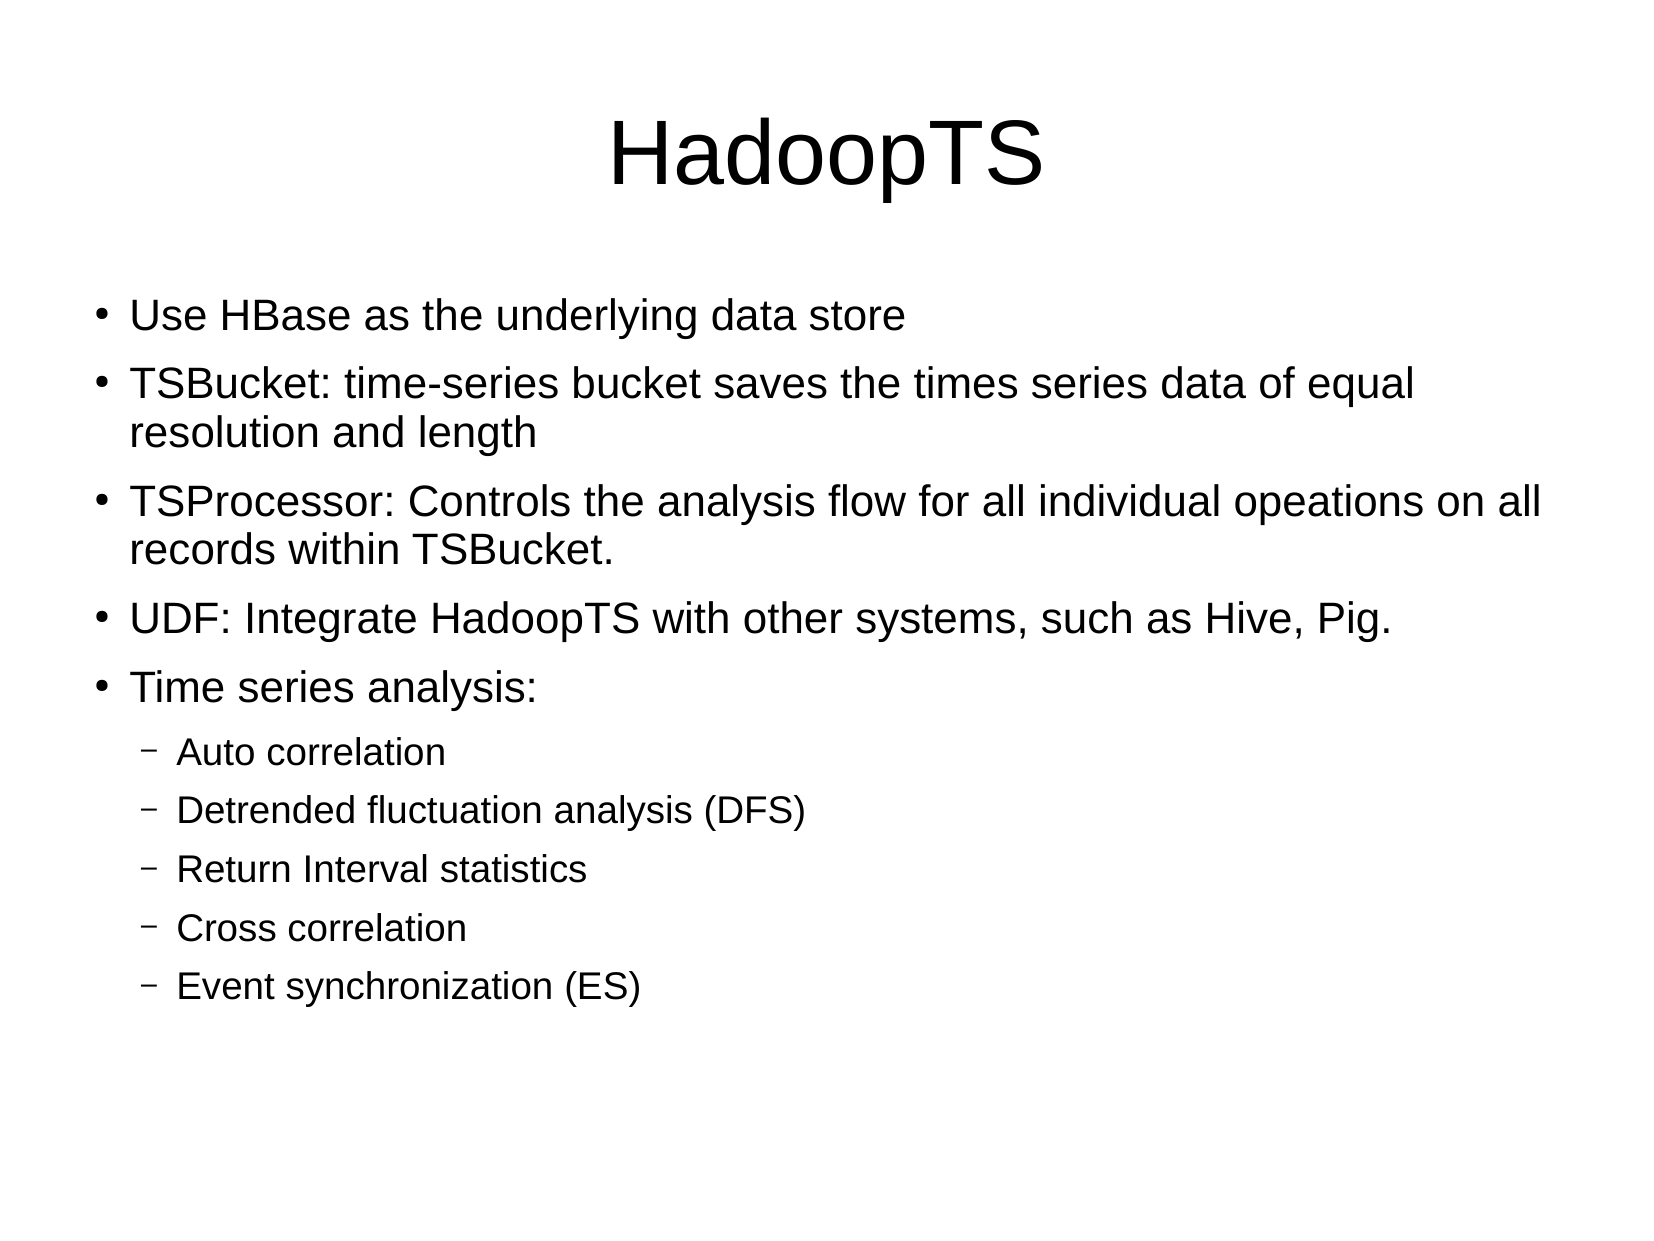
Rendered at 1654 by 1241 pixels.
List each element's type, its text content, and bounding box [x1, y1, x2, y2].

title HadoopTS [82, 49, 1571, 257]
list Use HBase as the underlying data store TSBucket: time-series bucket saves the times series data of equal resolution and length TSProcessor: Controls the analysis flow for all individual opeations on all records within TSBucket. UDF: Integrate HadoopTS with other systems, such as Hive, Pig. Time series analysis: Auto correlation Detrended fluctuation analysis (DFS) Return Interval statistics Cross correlation Event synchronization (ES) [82, 290, 1571, 1010]
